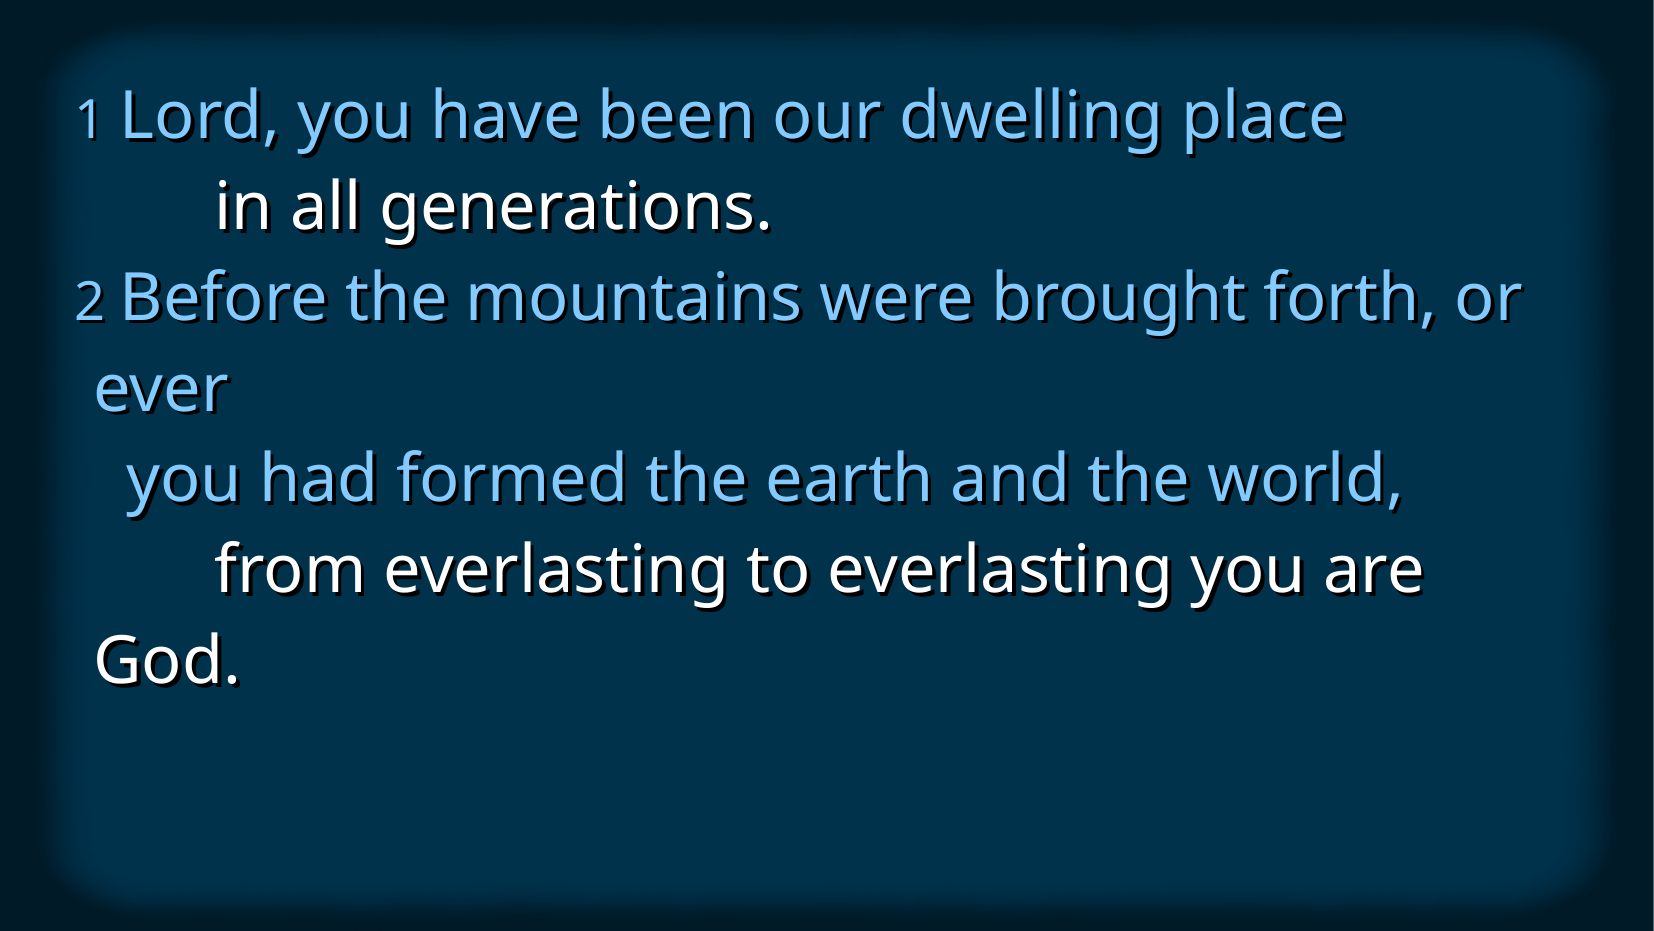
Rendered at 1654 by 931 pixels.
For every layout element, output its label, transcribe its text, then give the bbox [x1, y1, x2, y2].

text_box 1 Lord, you have been our dwelling place in all generations. 2 Before the mountains were brought forth, or ever you had formed the earth and the world, from everlasting to everlasting you are God. [60, 60, 1606, 519]
picture [0, 0, 1654, 931]
